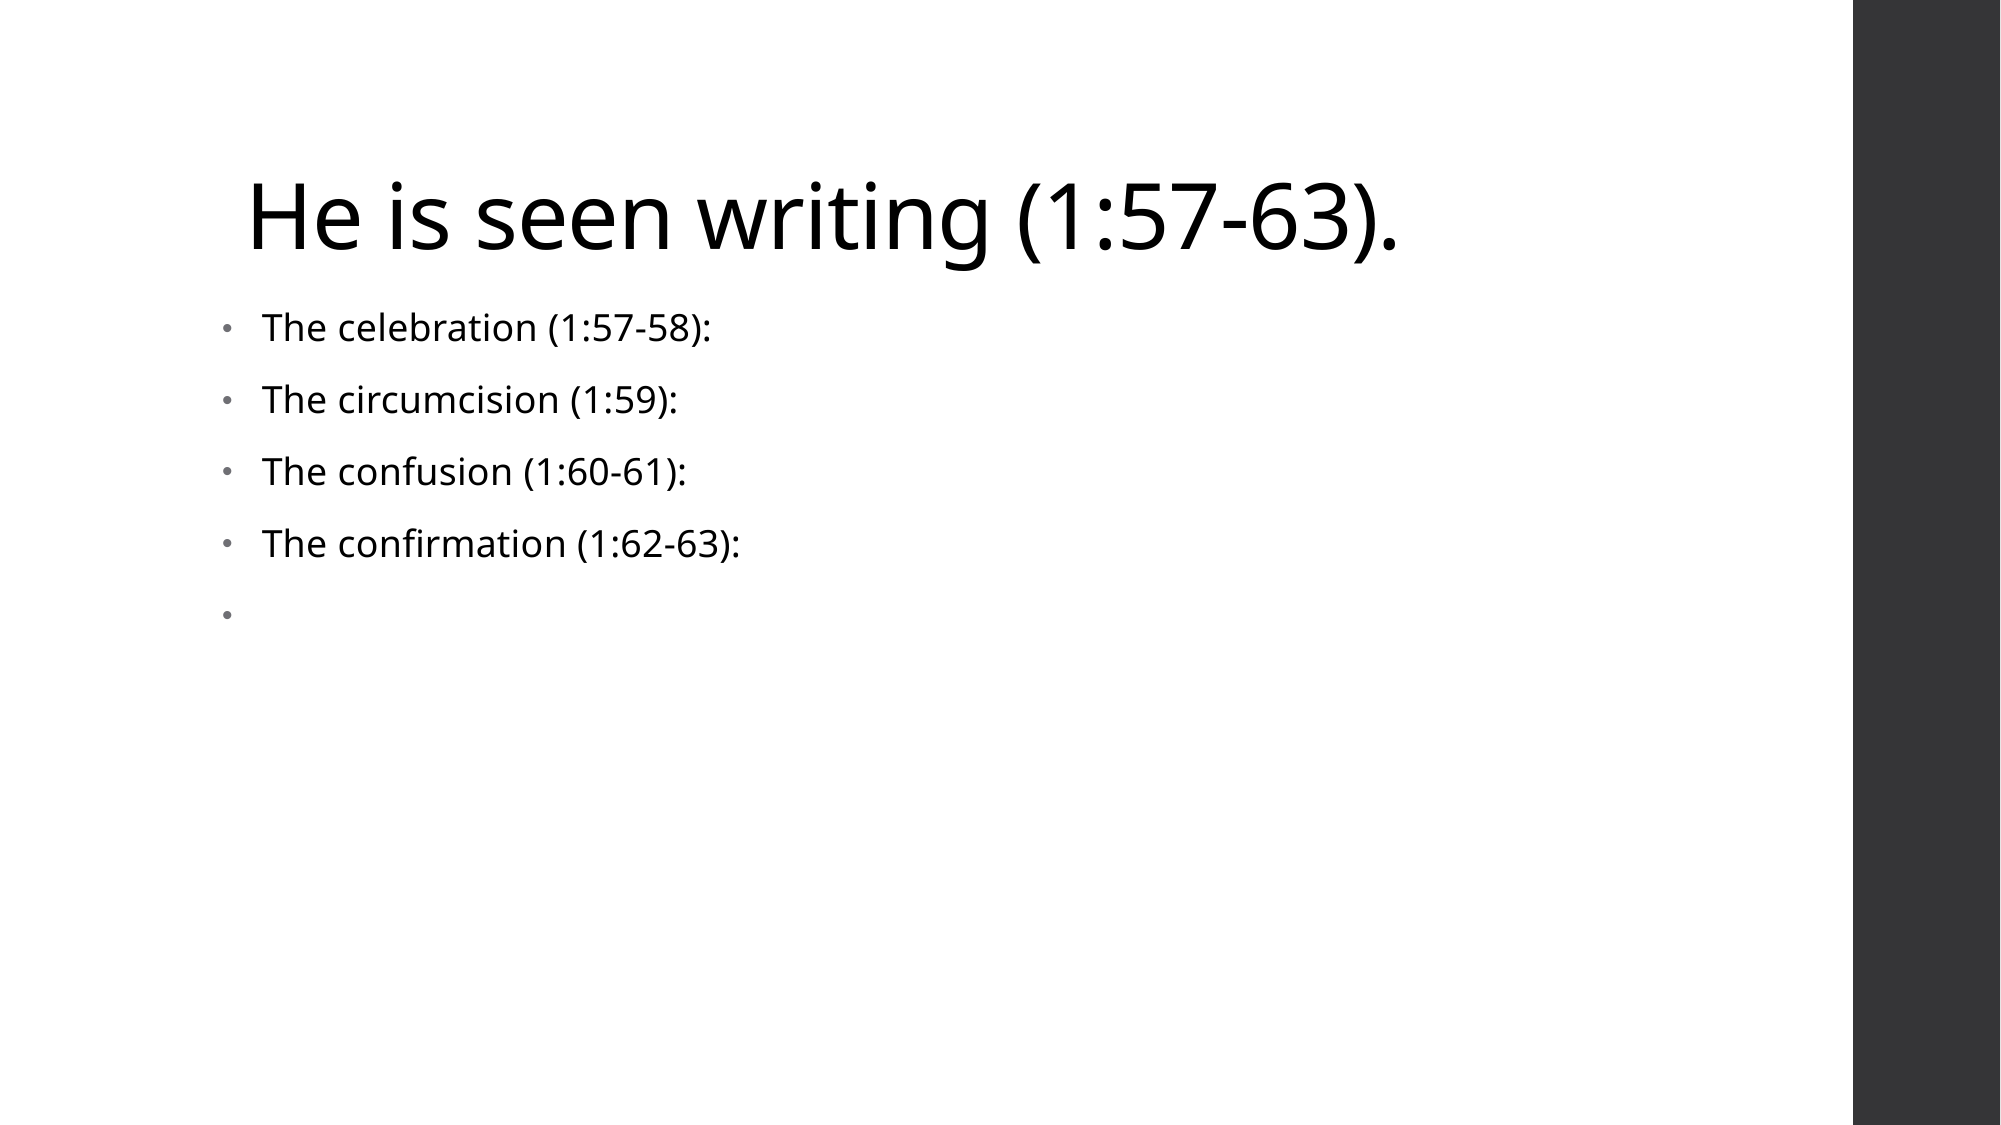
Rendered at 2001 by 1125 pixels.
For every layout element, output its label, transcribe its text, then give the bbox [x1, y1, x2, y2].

title He is seen writing (1:57-63). [206, 60, 1797, 278]
list The celebration (1:57-58): The circumcision (1:59): The confusion (1:60-61): The confirmation (1:62-63): [206, 299, 1617, 1014]
